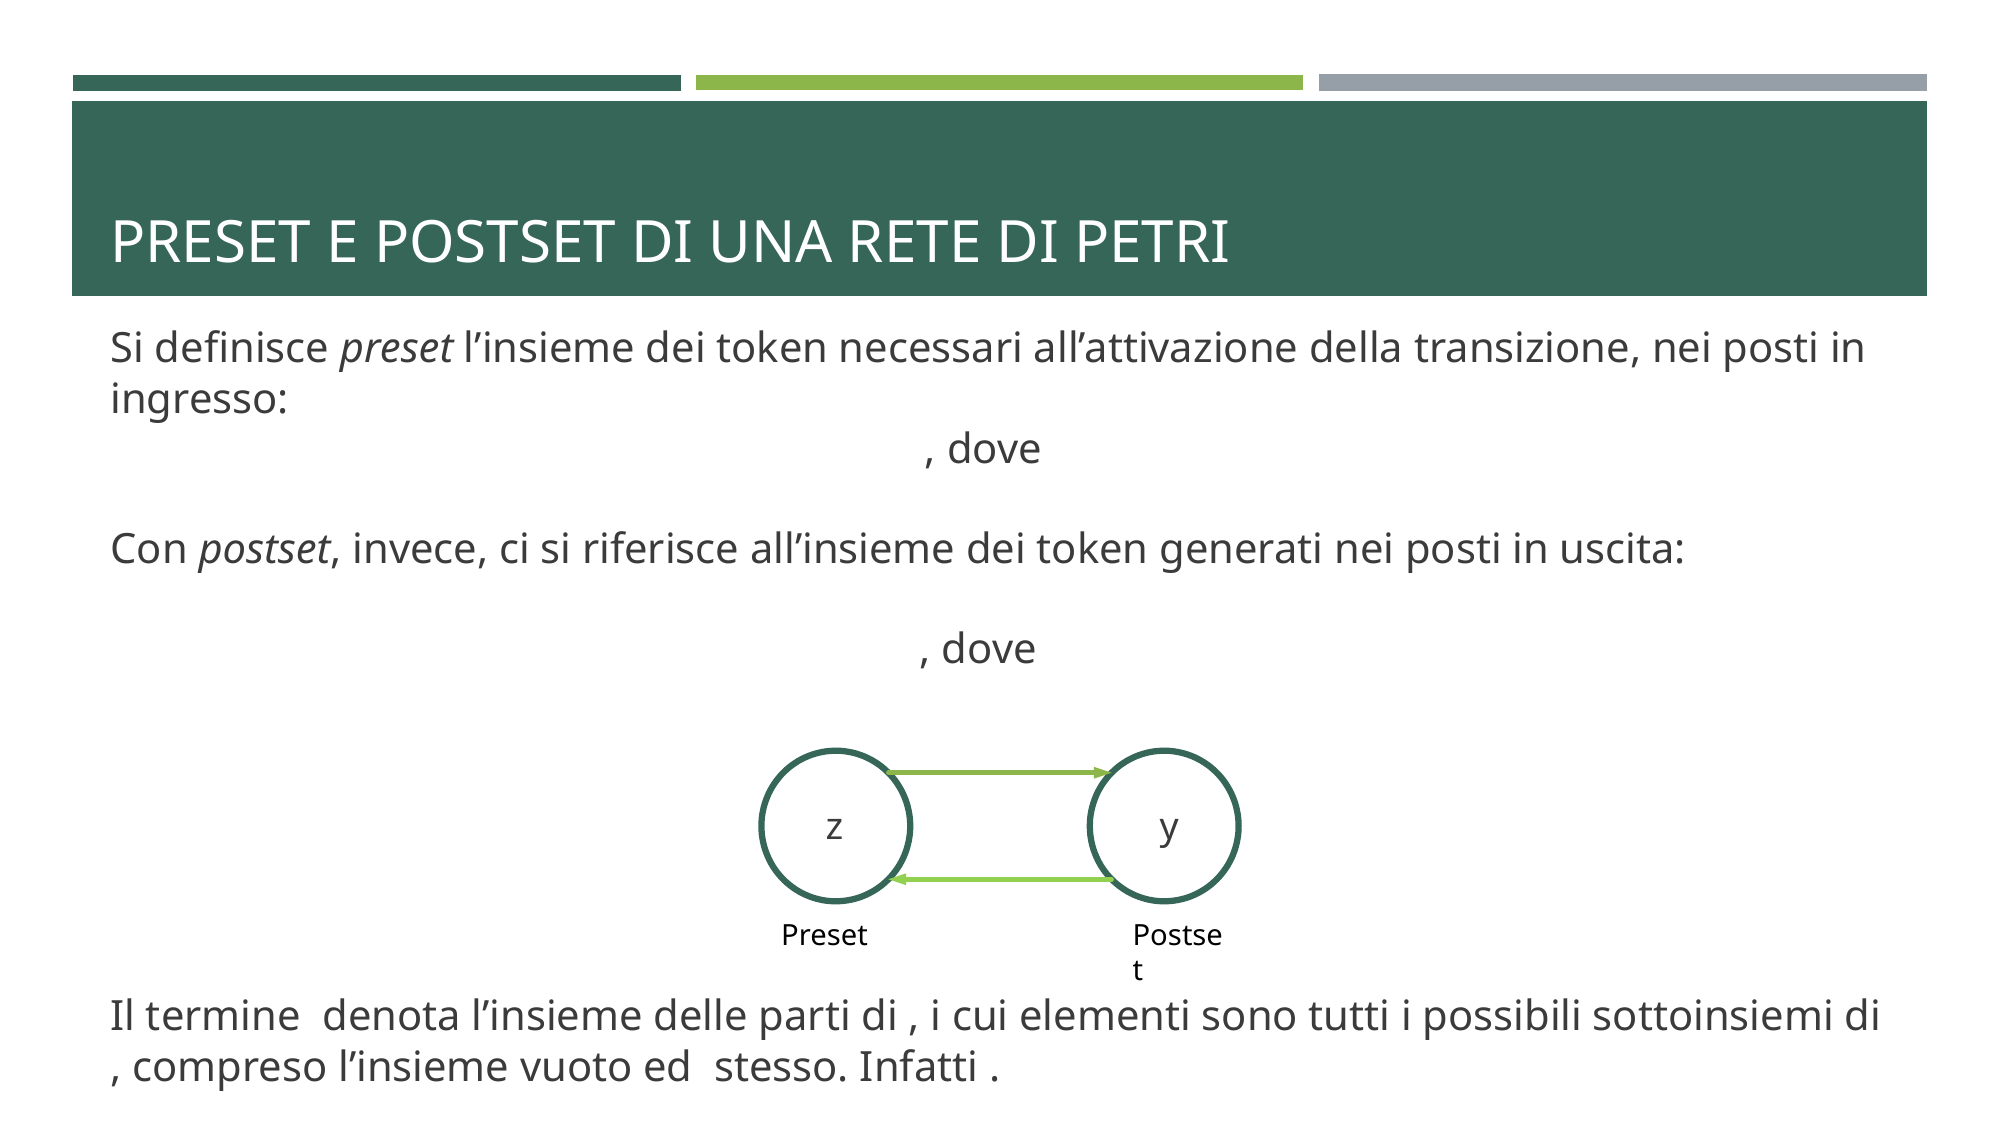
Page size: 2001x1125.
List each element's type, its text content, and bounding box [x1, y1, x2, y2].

text_box Postset [1117, 908, 1248, 959]
text_box [761, 750, 911, 902]
text_box Il termine denota l’insieme delle parti di , i cui elementi sono tutti i possibili sottoinsiemi di , compreso l’insieme vuoto ed stesso. Infatti . [95, 981, 1905, 1098]
text_box z [810, 794, 861, 858]
title Preset e postset di una rete di petri [95, 115, 1905, 282]
text_box Si definisce preset l’insieme dei token necessari all’attivazione della transizione, nei posti in ingresso: , dove Con postset, invece, ci si riferisce all’insieme dei token generati nei posti in uscita: , dove [95, 313, 1905, 683]
text_box Preset [766, 908, 890, 959]
text_box [1089, 750, 1239, 902]
text_box y [1144, 794, 1183, 858]
